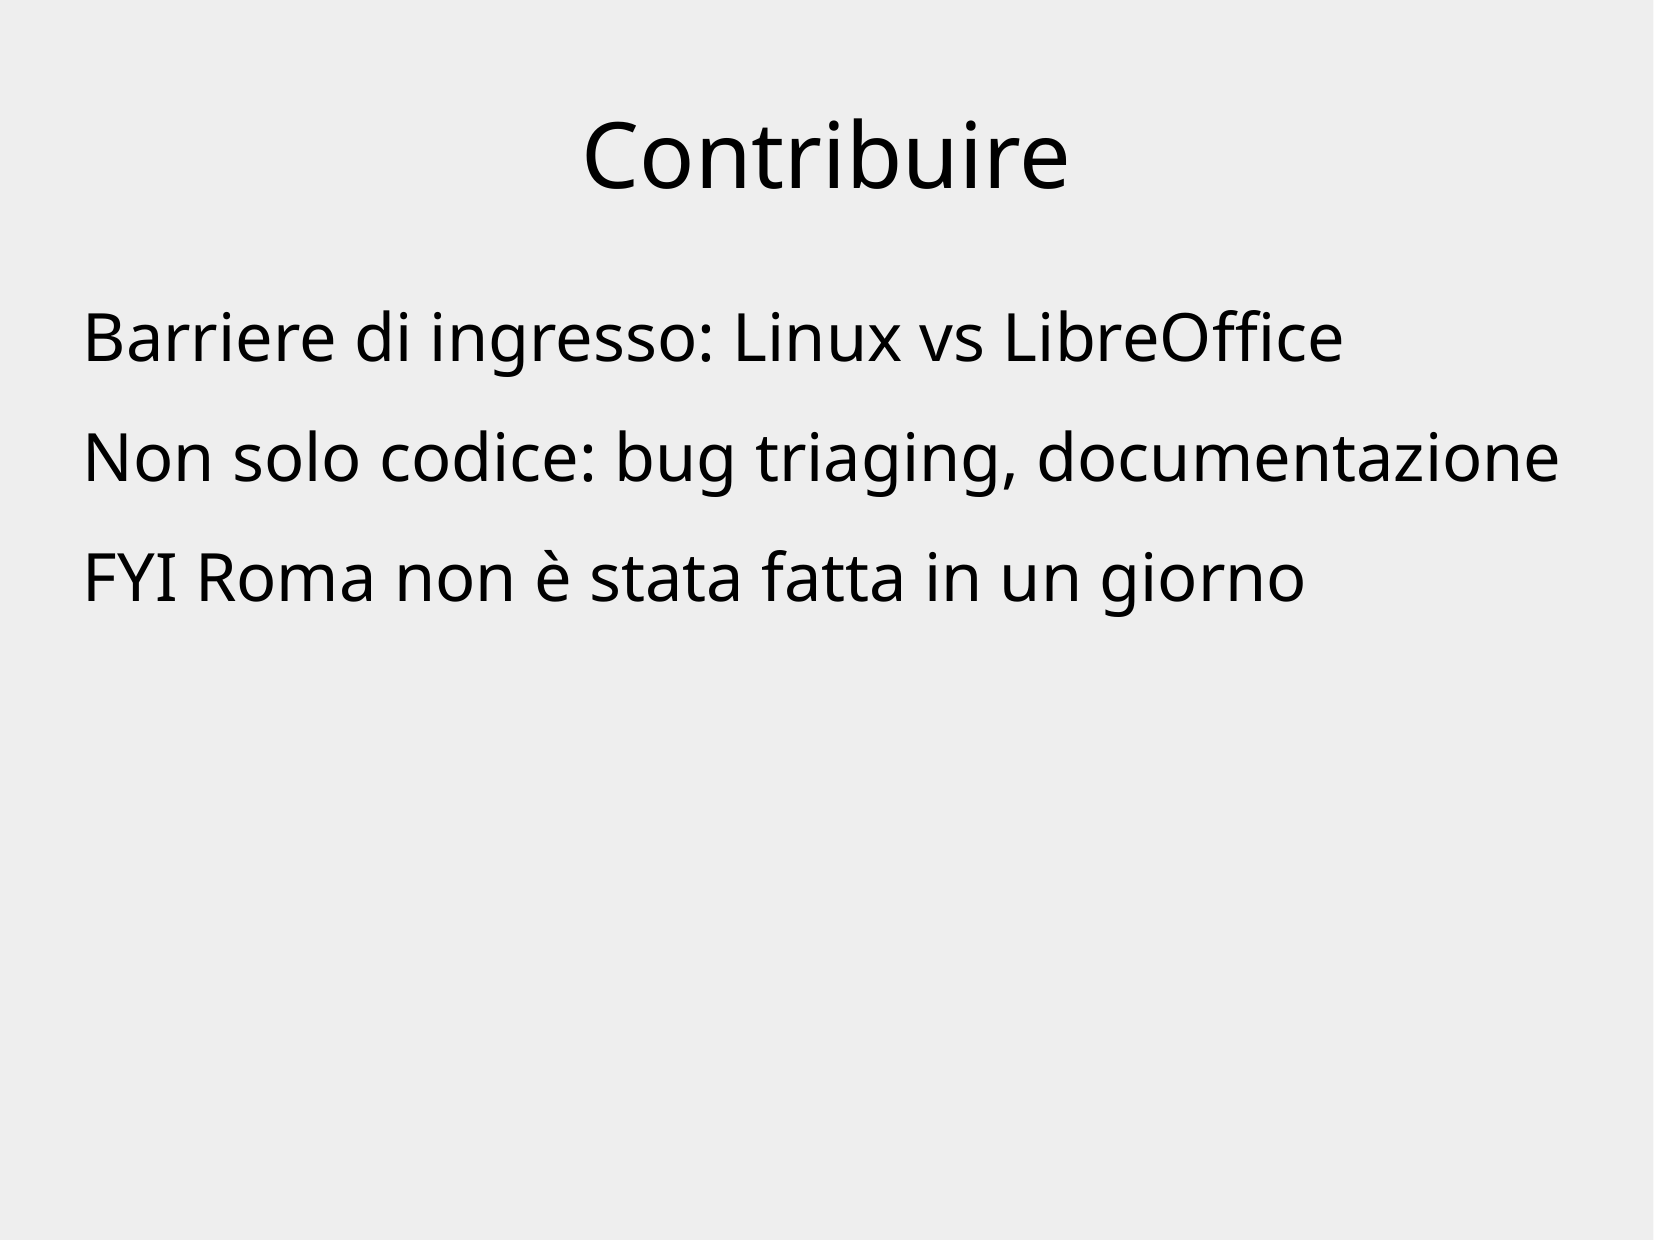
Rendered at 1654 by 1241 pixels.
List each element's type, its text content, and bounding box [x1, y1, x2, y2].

title Contribuire [82, 49, 1571, 257]
list Barriere di ingresso: Linux vs LibreOffice Non solo codice: bug triaging, documentazione FYI Roma non è stata fatta in un giorno [82, 290, 1571, 1010]
